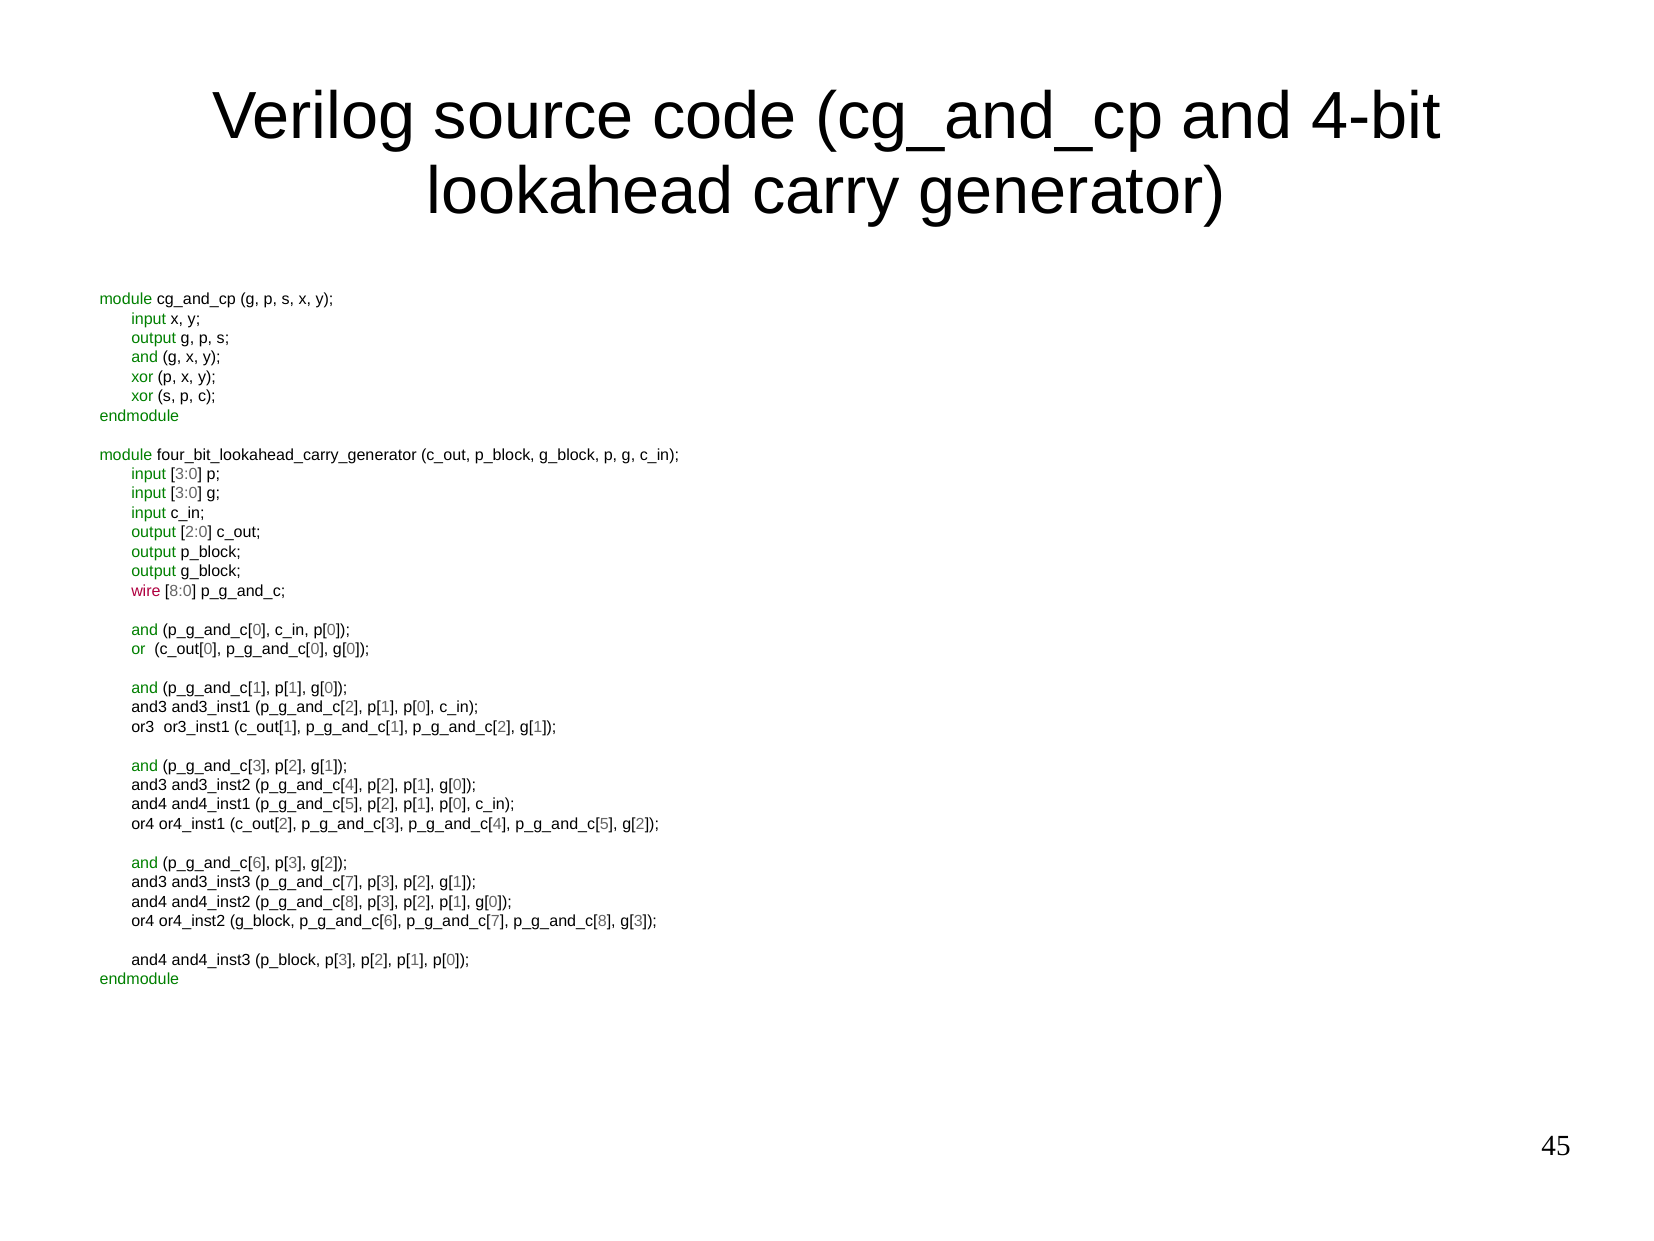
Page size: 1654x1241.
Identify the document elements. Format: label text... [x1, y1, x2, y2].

title Verilog source code (cg_and_cp and 4-bit lookahead carry generator) [82, 49, 1571, 257]
list module cg_and_cp (g, p, s, x, y); input x, y; output g, p, s; and (g, x, y); xor (p, x, y); xor (s, p, c); endmodule module four_bit_lookahead_carry_generator (c_out, p_block, g_block, p, g, c_in); input [3:0] p; input [3:0] g; input c_in; output [2:0] c_out; output p_block; output g_block; wire [8:0] p_g_and_c; and (p_g_and_c[0], c_in, p[0]); or (c_out[0], p_g_and_c[0], g[0]); and (p_g_and_c[1], p[1], g[0]); and3 and3_inst1 (p_g_and_c[2], p[1], p[0], c_in); or3 or3_inst1 (c_out[1], p_g_and_c[1], p_g_and_c[2], g[1]); and (p_g_and_c[3], p[2], g[1]); and3 and3_inst2 (p_g_and_c[4], p[2], p[1], g[0]); and4 and4_inst1 (p_g_and_c[5], p[2], p[1], p[0], c_in); or4 or4_inst1 (c_out[2], p_g_and_c[3], p_g_and_c[4], p_g_and_c[5], g[2]); and (p_g_and_c[6], p[3], g[2]); and3 and3_inst3 (p_g_and_c[7], p[3], p[2], g[1]); and4 and4_inst2 (p_g_and_c[8], p[3], p[2], p[1], g[0]); or4 or4_inst2 (g_block, p_g_and_c[6], p_g_and_c[7], p_g_and_c[8], g[3]); and4 and4_inst3 (p_block, p[3], p[2], p[1], p[0]); endmodule [82, 290, 1571, 1010]
